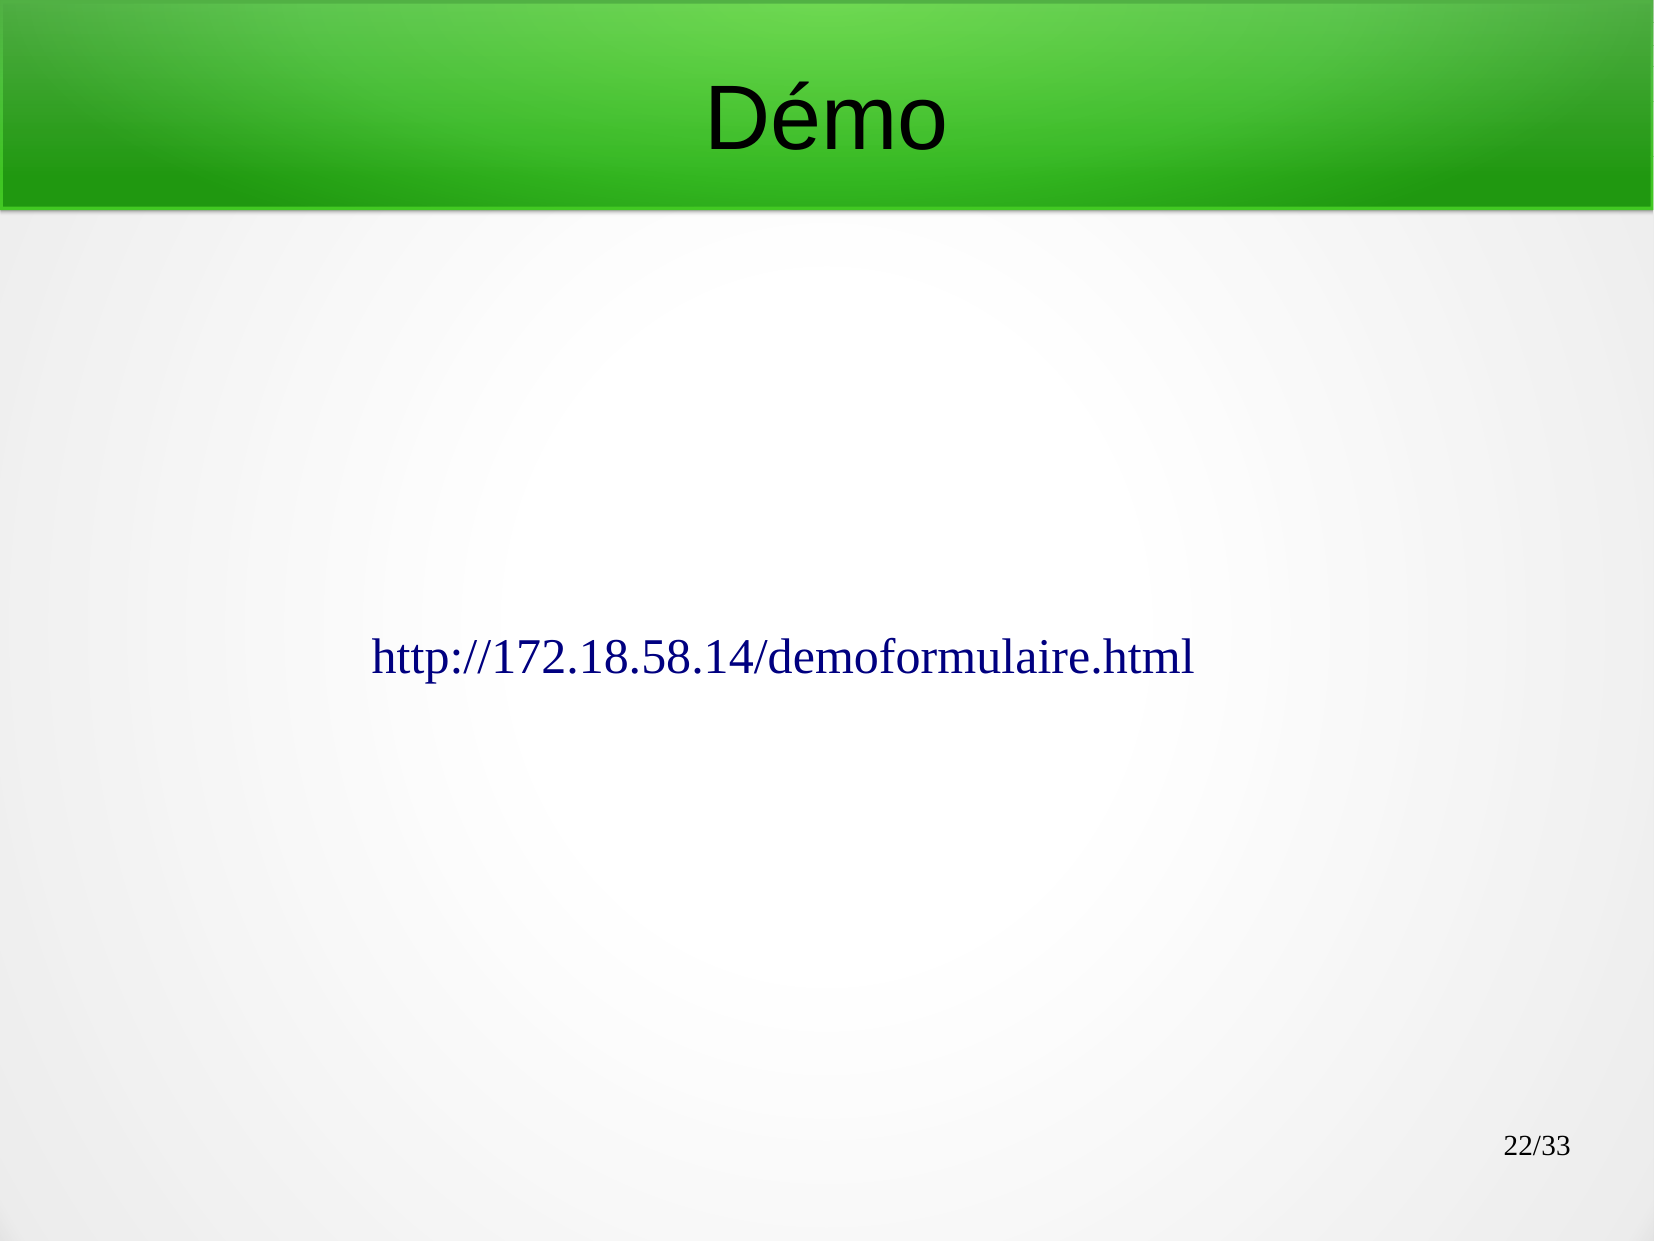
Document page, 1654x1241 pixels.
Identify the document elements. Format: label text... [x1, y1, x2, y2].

text_box http://172.18.58.14/demoformulaire.html [371, 632, 1196, 693]
title Démo [82, 47, 1571, 189]
